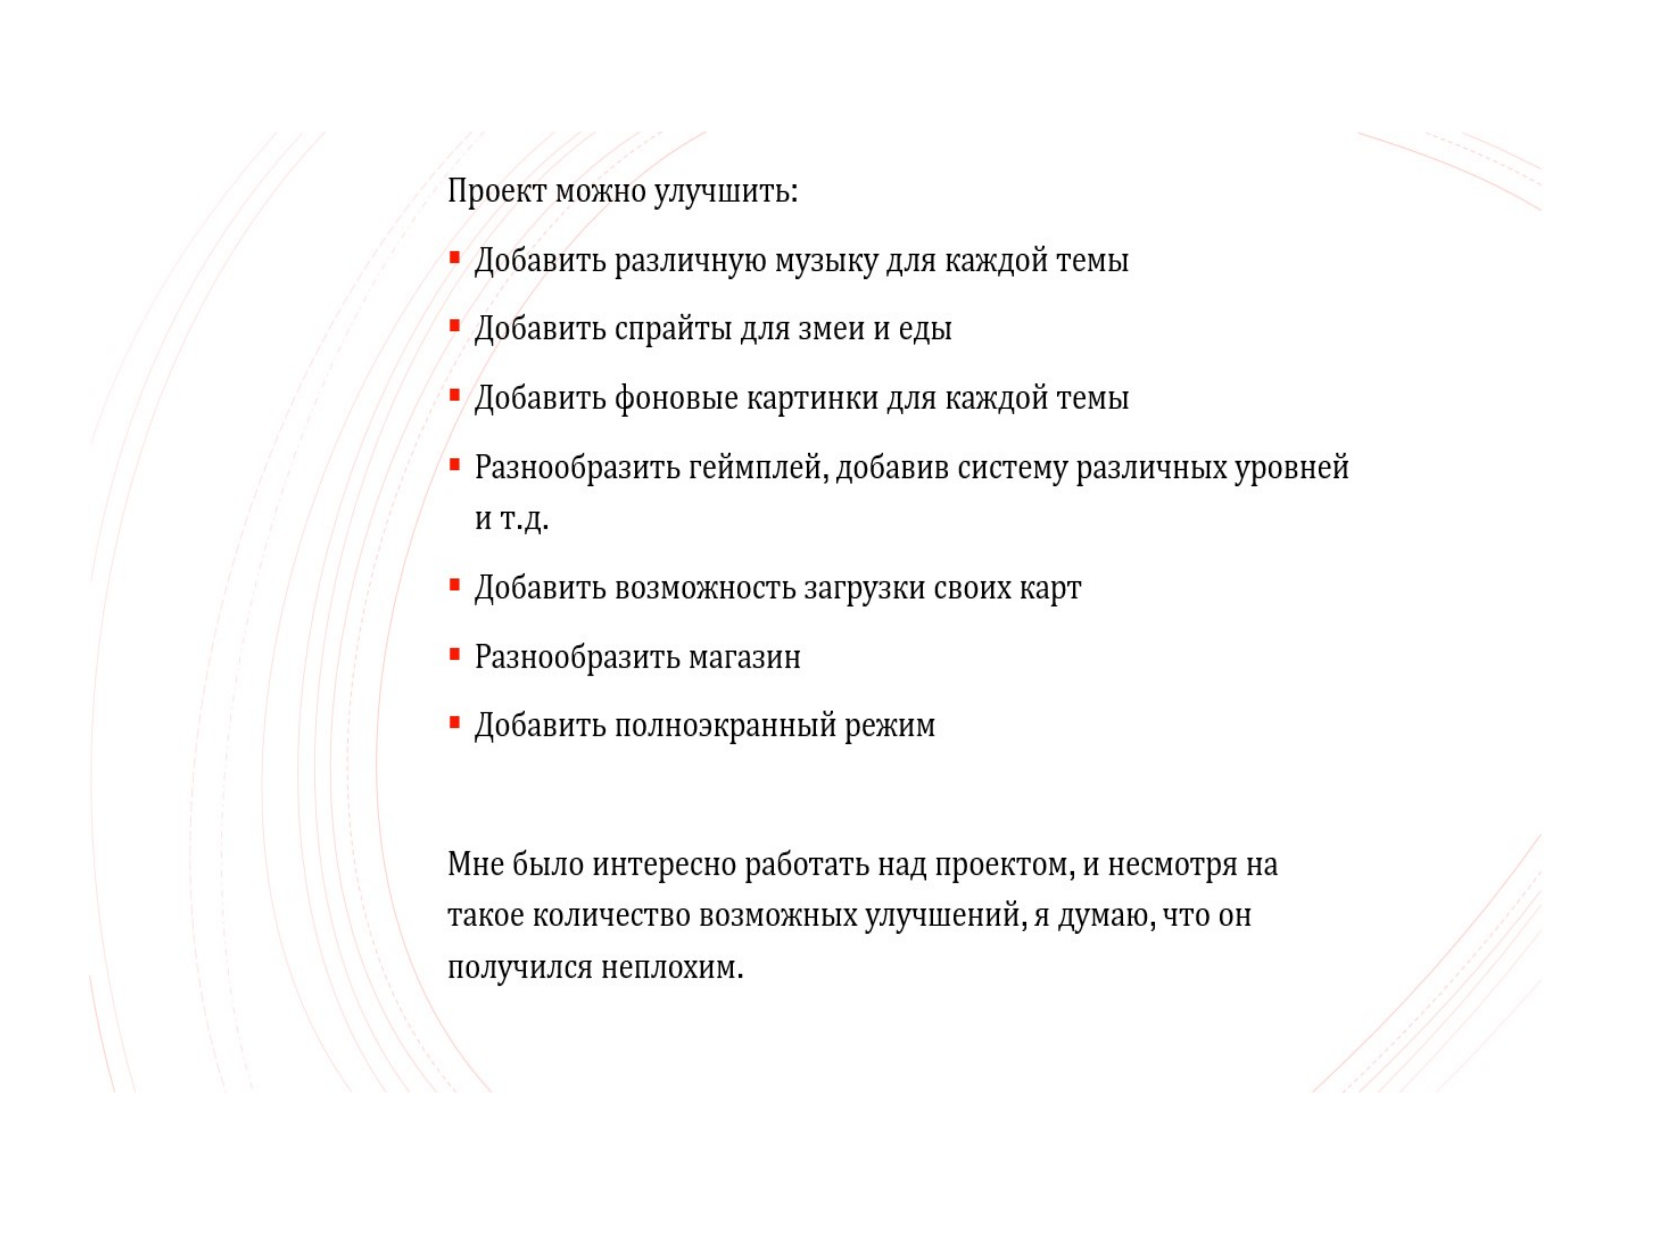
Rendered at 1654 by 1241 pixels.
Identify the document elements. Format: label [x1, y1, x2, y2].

picture [88, 131, 1544, 1093]
